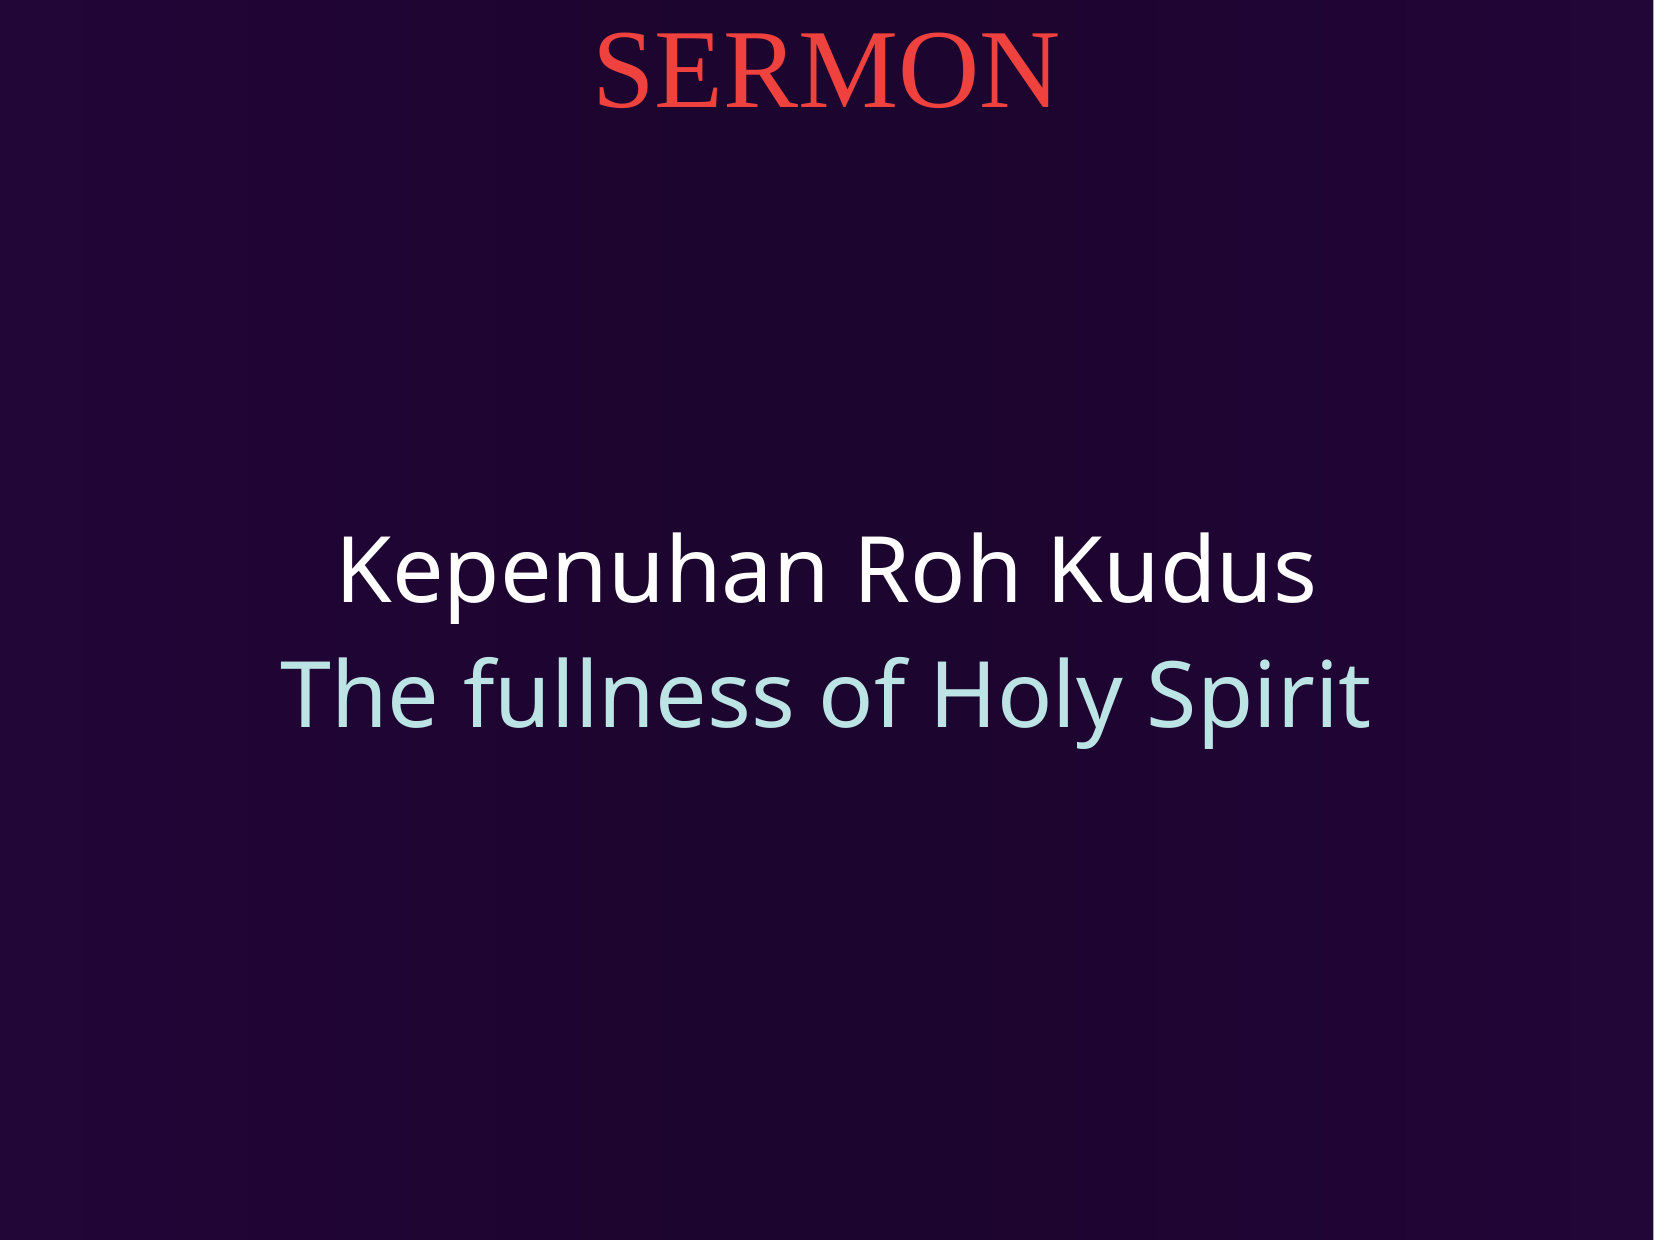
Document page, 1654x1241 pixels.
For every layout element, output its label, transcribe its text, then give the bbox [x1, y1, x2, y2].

text_box Kepenuhan Roh Kudus The fullness of Holy Spirit [0, 195, 1654, 1066]
text_box Sermon [0, 0, 1654, 151]
